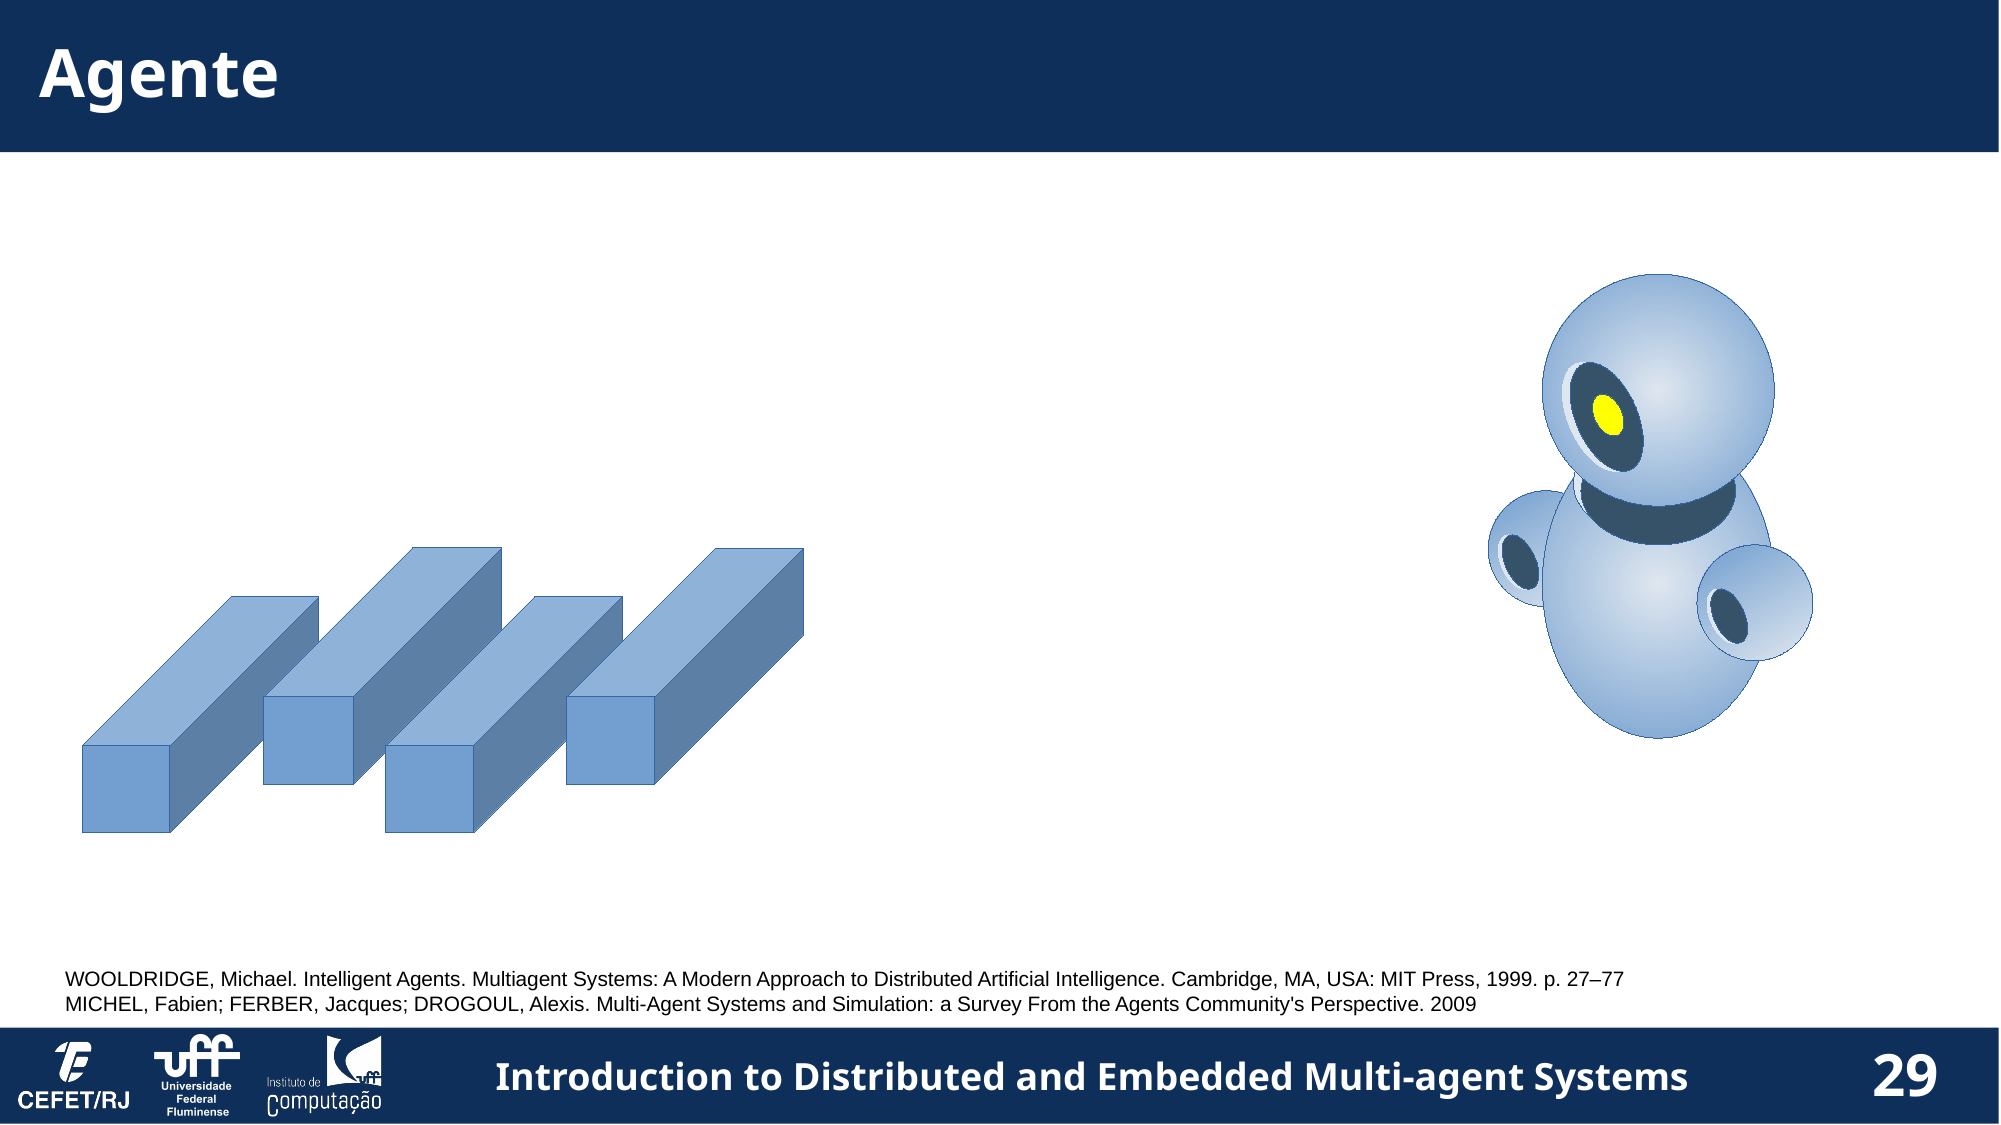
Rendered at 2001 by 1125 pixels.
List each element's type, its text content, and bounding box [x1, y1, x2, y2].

picture [18, 1021, 129, 1125]
picture [265, 1033, 383, 1117]
text_box [1488, 274, 1813, 739]
text_box Agente [25, 23, 1999, 119]
picture [153, 1033, 241, 1121]
text_box WOOLDRIDGE, Michael. Intelligent Agents. Multiagent Systems: A Modern Approach to Distributed Artificial Intelligence. Cambridge, MA, USA: MIT Press, 1999. p. 27–77 MICHEL, Fabien; FERBER, Jacques; DROGOUL, Alexis. Multi-Agent Systems and Simulation: a Survey From the Agents Community's Perspective. 2009 [50, 958, 1969, 1024]
text_box [83, 549, 804, 833]
